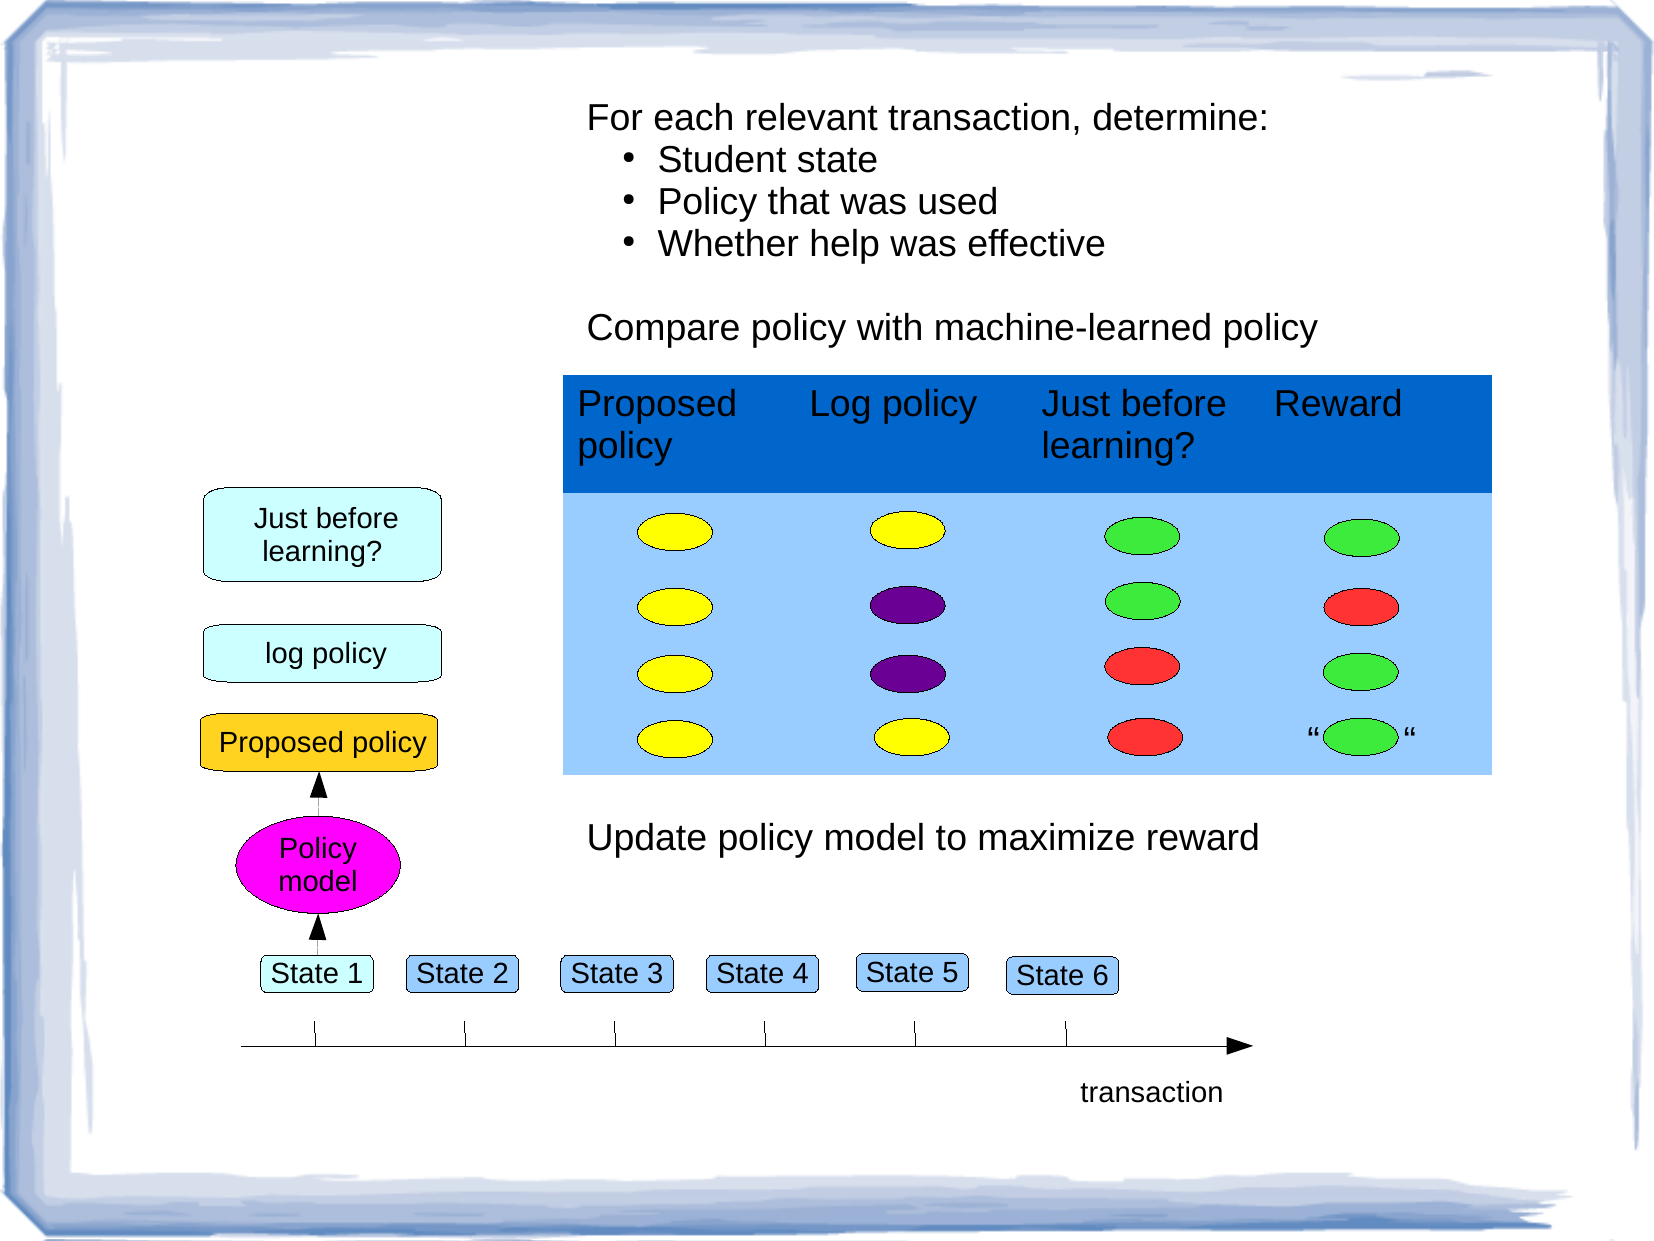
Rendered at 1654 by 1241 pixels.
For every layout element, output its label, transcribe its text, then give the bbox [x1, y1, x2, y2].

text_box Just before learning? [203, 487, 442, 582]
table_cell [1027, 570, 1259, 638]
text_box State 4 [706, 955, 819, 993]
table_cell [563, 493, 795, 570]
text_box [1107, 718, 1183, 756]
text_box [1324, 519, 1400, 557]
text_box [870, 586, 946, 624]
table_header Just before learning? [1027, 375, 1259, 493]
table_cell [795, 706, 1027, 775]
table_cell [795, 493, 1027, 570]
text_box transaction [1065, 1068, 1254, 1121]
text_box Proposed policy [200, 713, 438, 772]
table_cell [563, 570, 795, 638]
text_box [1323, 588, 1399, 626]
table_cell [563, 638, 795, 706]
text_box Policy model [235, 816, 401, 914]
table_cell [1259, 493, 1492, 570]
picture [0, 0, 1654, 1241]
text_box State 3 [560, 955, 674, 993]
text_box [874, 718, 950, 756]
text_box For each relevant transaction, determine: Student state Policy that was used Whether help was effective Compare policy with machine-learned policy [571, 88, 1397, 356]
text_box State 2 [406, 955, 519, 993]
text_box [1104, 517, 1180, 555]
text_box [1104, 647, 1180, 685]
text_box [637, 655, 713, 693]
table_header Log policy [795, 375, 1027, 493]
text_box State 6 [1006, 956, 1119, 995]
text_box [637, 513, 713, 551]
text_box “ “ [1292, 712, 1443, 770]
table_cell [1027, 706, 1259, 775]
text_box [1323, 653, 1399, 691]
table_cell [1259, 706, 1492, 775]
text_box [637, 720, 713, 758]
text_box Update policy model to maximize reward [571, 809, 1380, 867]
text_box [1105, 582, 1181, 620]
text_box State 1 [260, 955, 374, 993]
table_cell [1259, 638, 1492, 706]
table_cell [1259, 570, 1492, 638]
text_box State 5 [856, 953, 969, 992]
text_box [870, 511, 946, 549]
text_box log policy [203, 624, 442, 683]
table_cell [1027, 493, 1259, 570]
table_cell [563, 706, 795, 775]
table_cell [1027, 638, 1259, 706]
table_header Reward [1259, 375, 1492, 493]
table_cell [795, 638, 1027, 706]
text_box [637, 588, 713, 626]
text_box [870, 655, 946, 693]
table_cell [795, 570, 1027, 638]
table_header Proposed policy [563, 375, 795, 493]
